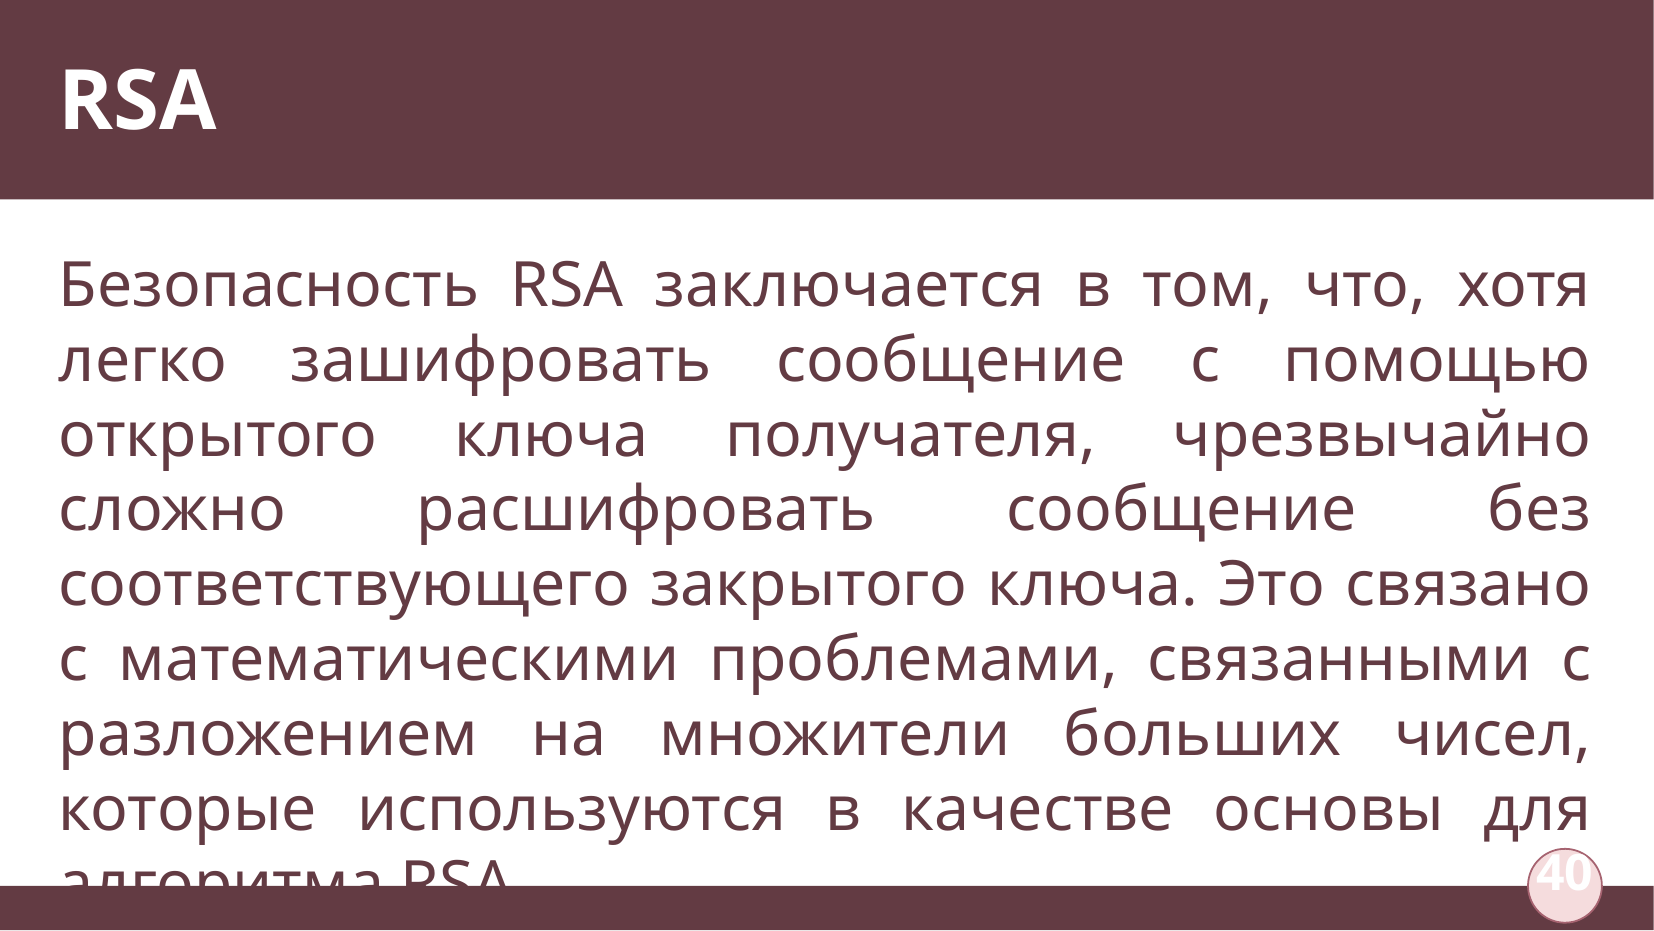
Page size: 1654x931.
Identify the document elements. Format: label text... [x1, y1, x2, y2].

list Безопасность RSA заключается в том, что, хотя легко зашифровать сообщение с помощью открытого ключа получателя, чрезвычайно сложно расшифровать сообщение без соответствующего закрытого ключа. Это связано с математическими проблемами, связанными с разложением на множители больших чисел, которые используются в качестве основы для алгоритма RSA. [59, 243, 1595, 844]
title RSA [59, 37, 1595, 155]
